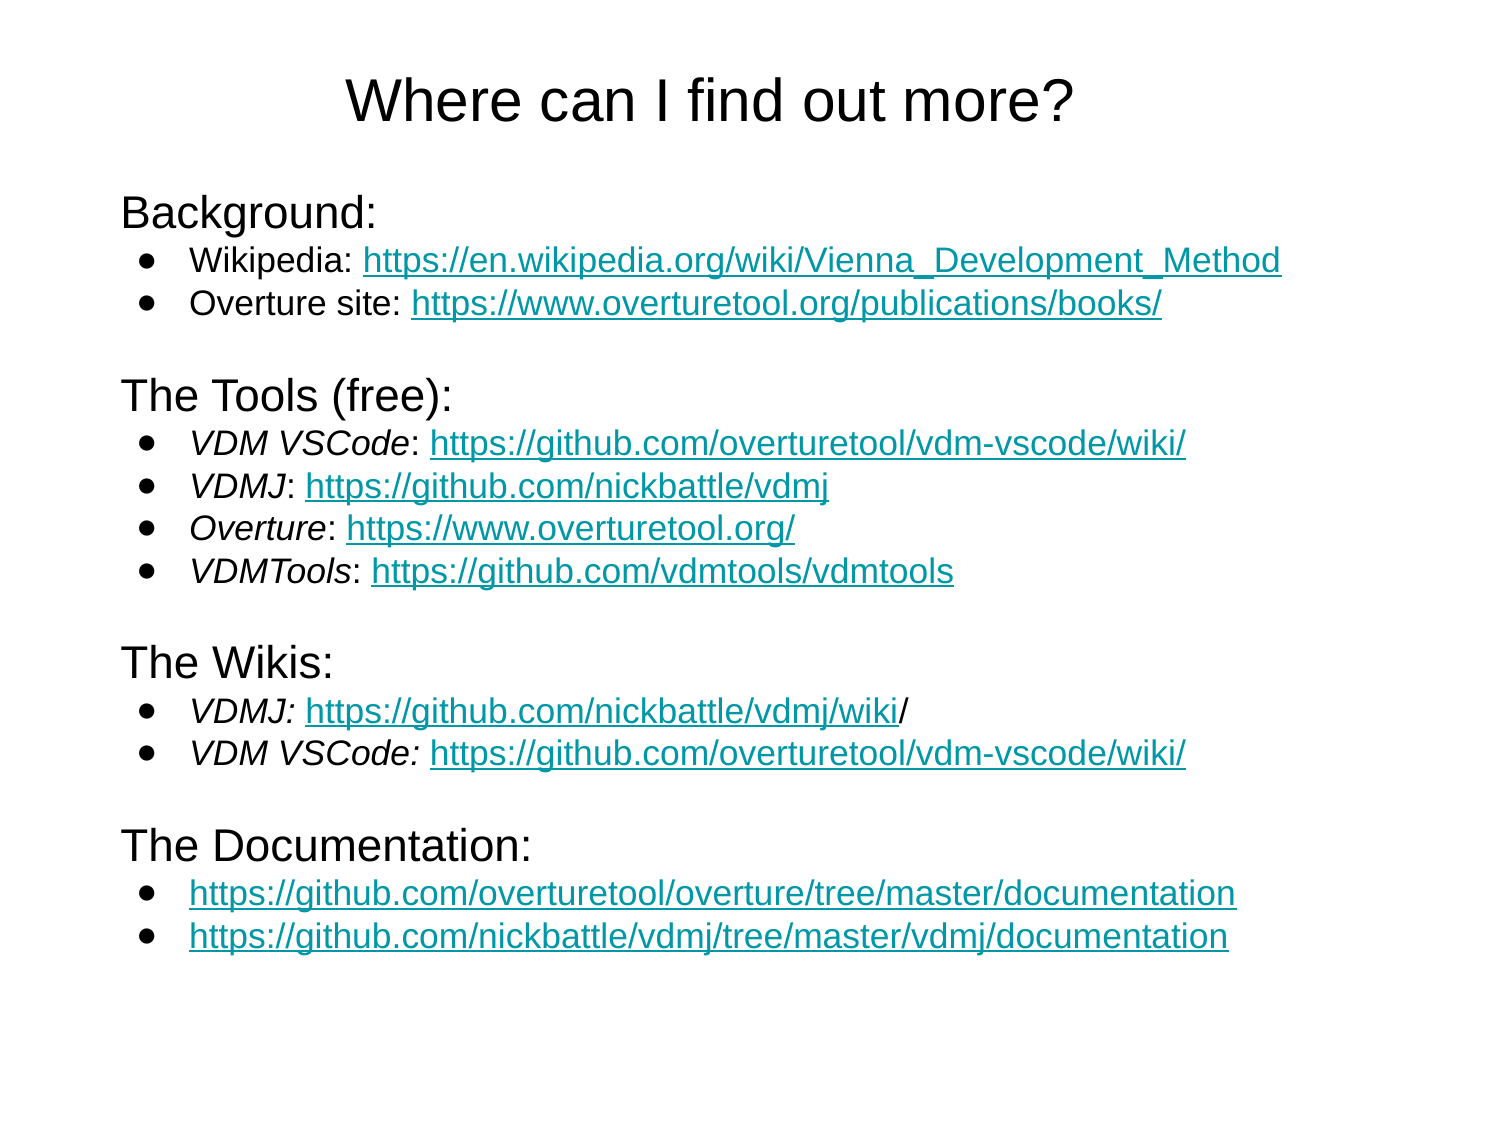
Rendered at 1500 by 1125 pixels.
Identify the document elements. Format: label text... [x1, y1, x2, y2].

text_box Where can I find out more? [344, 44, 1125, 150]
text_box Background: Wikipedia: https://en.wikipedia.org/wiki/Vienna_Development_Method Overture site: https://www.overturetool.org/publications/books/ The Tools (free): VDM VSCode: https://github.com/overturetool/vdm-vscode/wiki/ VDMJ: https://github.com/nickbattle/vdmj Overture: https://www.overturetool.org/ VDMTools: https://github.com/vdmtools/vdmtools The Wikis: VDMJ: https://github.com/nickbattle/vdmj/wiki/ VDM VSCode: https://github.com/overturetool/vdm-vscode/wiki/ The Documentation: https://github.com/overturetool/overture/tree/master/documentation https://github.com/nickbattle/vdmj/tree/master/vdmj/documentation [107, 175, 1404, 1022]
